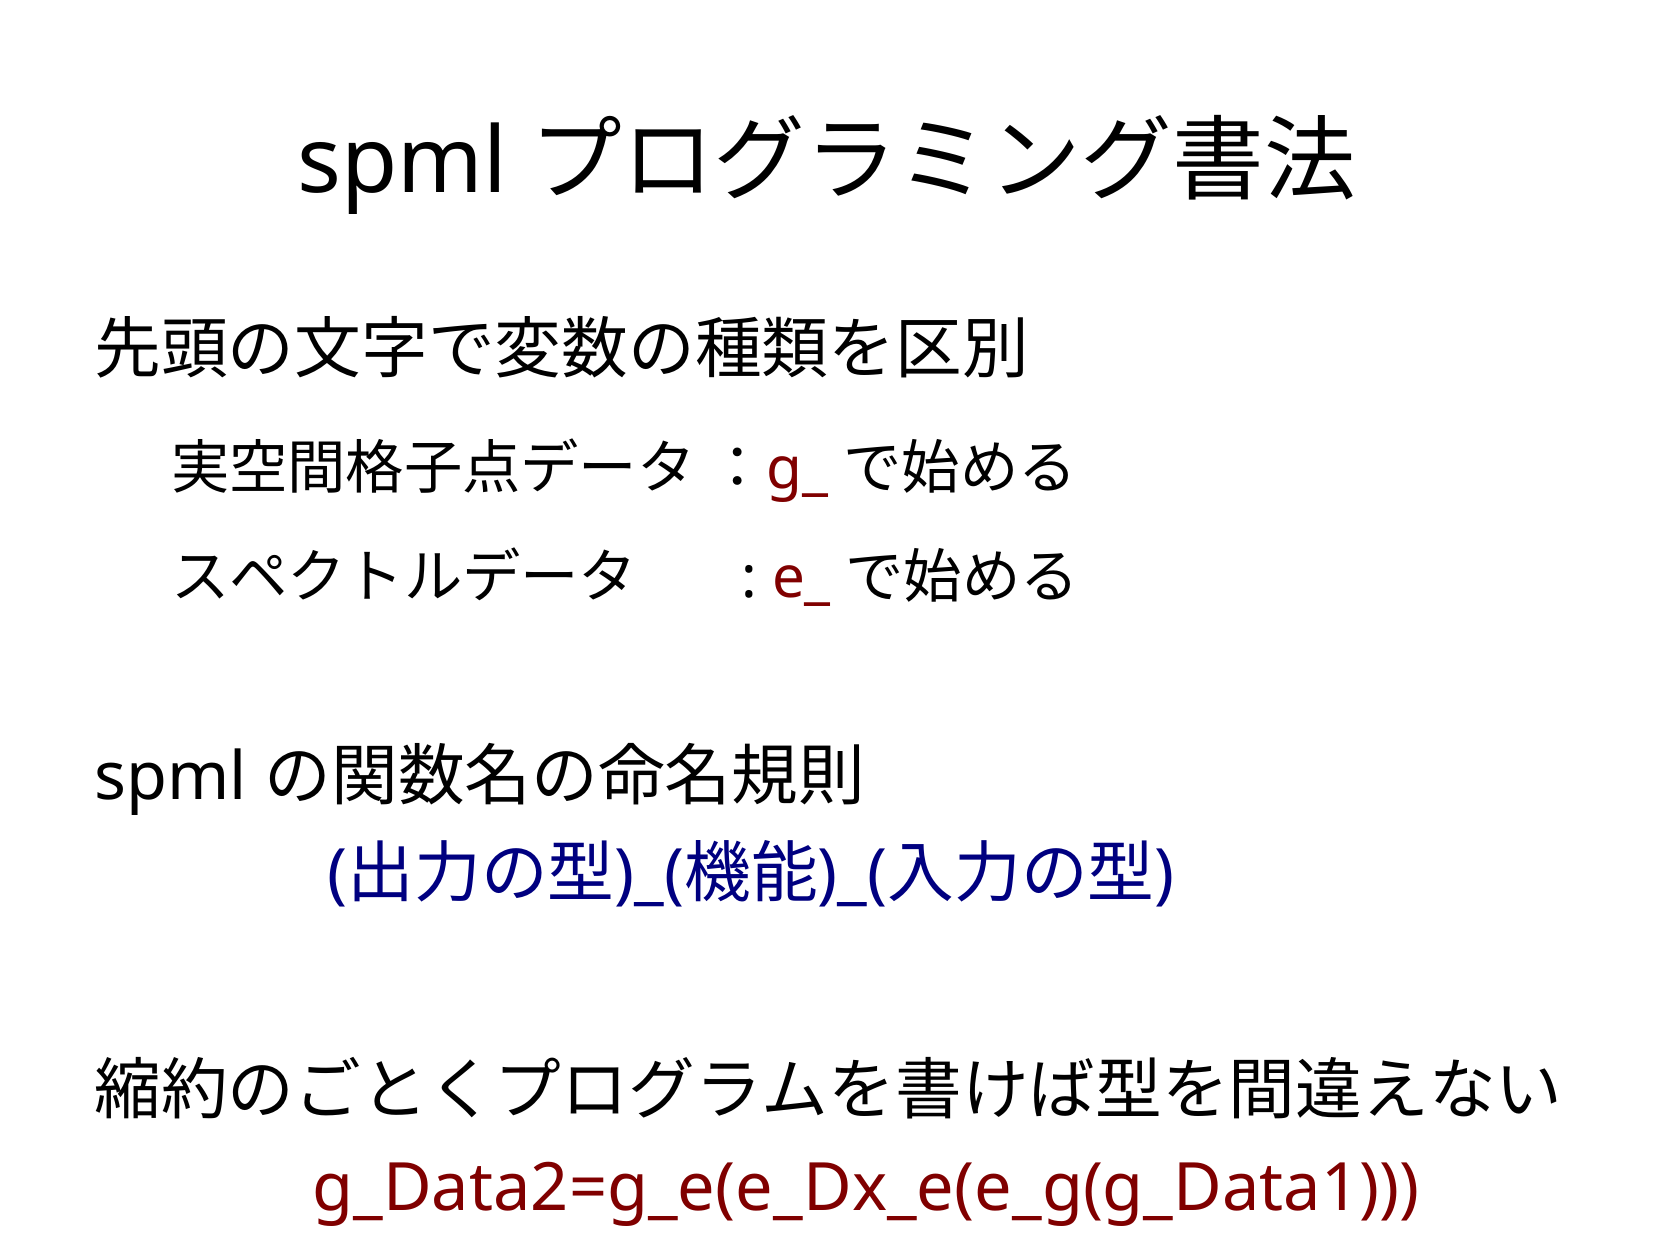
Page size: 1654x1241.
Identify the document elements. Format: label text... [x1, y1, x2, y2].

title spml プログラミング書法 [82, 56, 1571, 250]
list 先頭の文字で変数の種類を区別 実空間格子点データ ：g_ で始める スペクトルデータ : e_ で始める spml の関数名の命名規則 (出力の型)_(機能)_(入力の型) 縮約のごとくプログラムを書けば型を間違えない g_Data2=g_e(e_Dx_e(e_g(g_Data1))) [76, 295, 1565, 1099]
